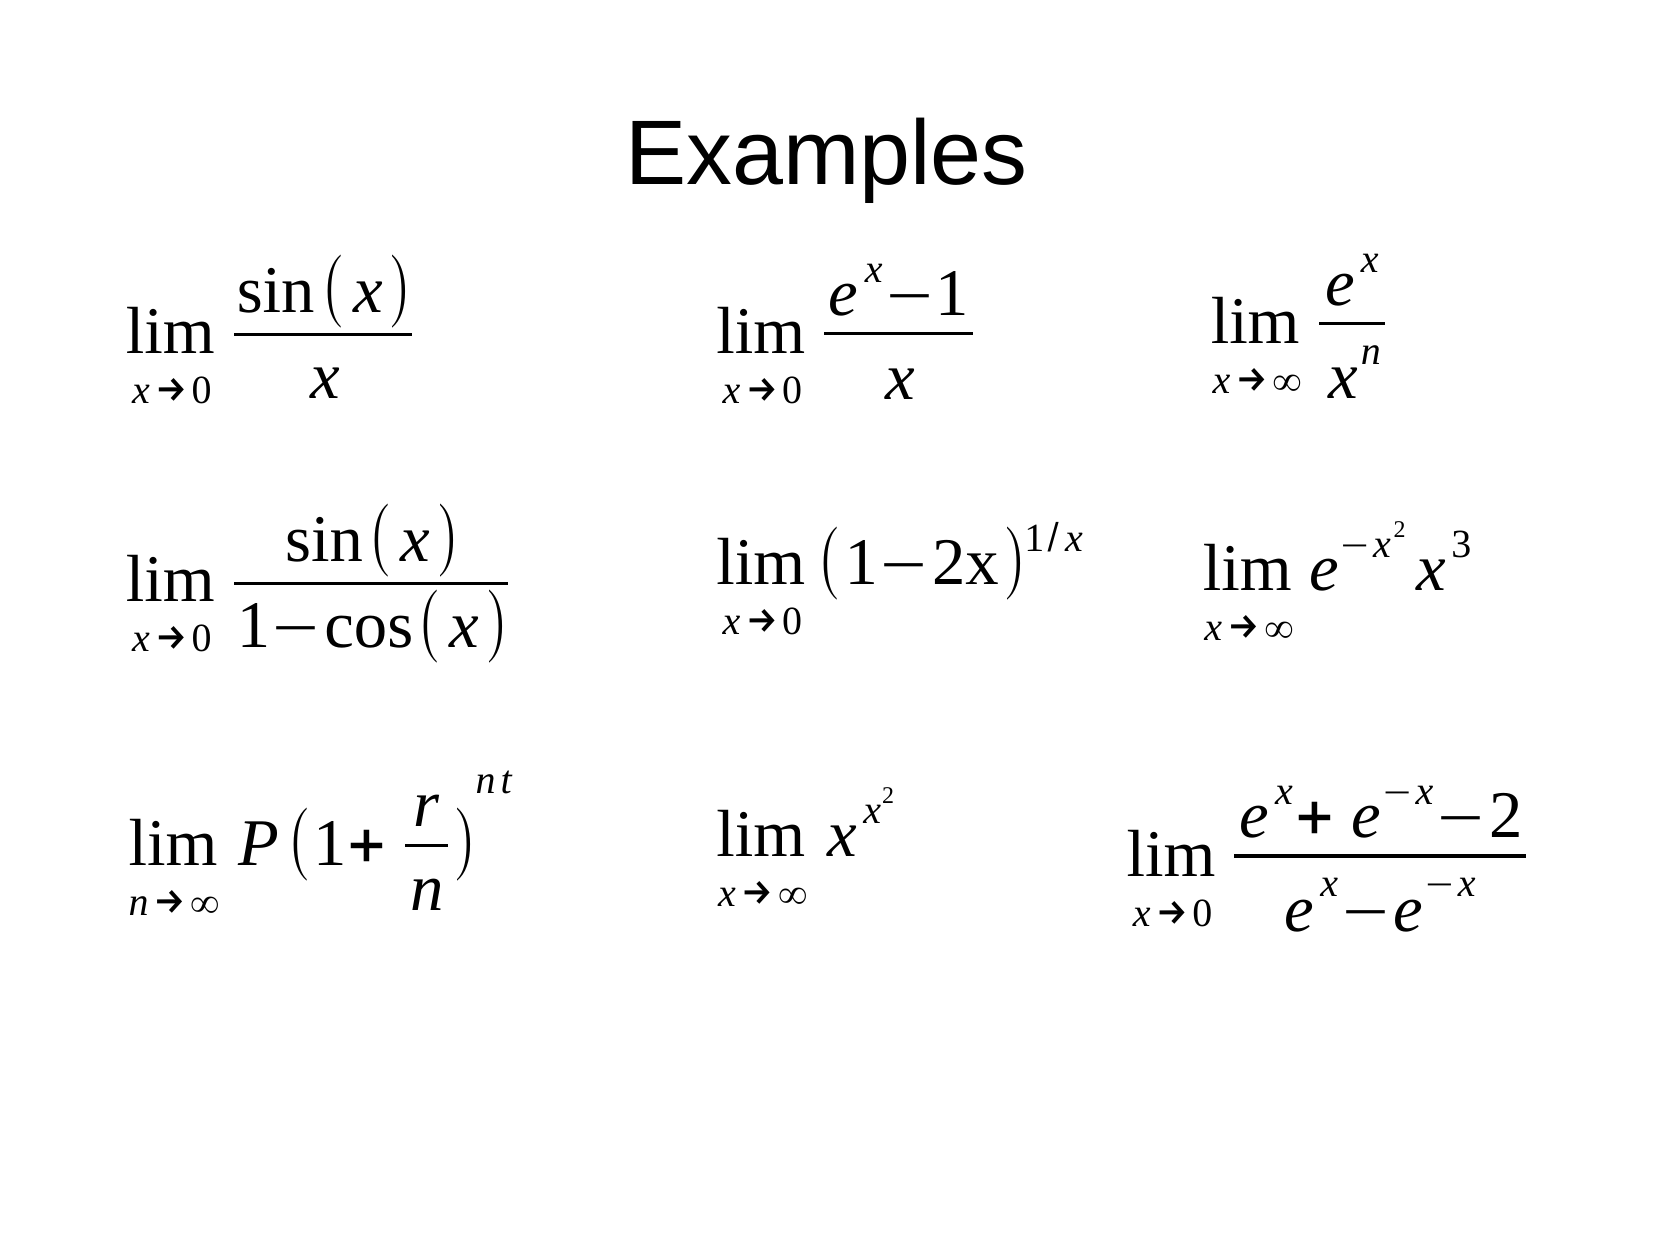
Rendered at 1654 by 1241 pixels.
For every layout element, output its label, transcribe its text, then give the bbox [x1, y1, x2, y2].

chart [1203, 236, 1395, 413]
chart [708, 246, 982, 414]
chart [118, 253, 422, 414]
chart [708, 781, 901, 916]
chart [120, 757, 521, 925]
chart [118, 501, 518, 664]
chart [708, 515, 1090, 644]
title Examples [82, 49, 1571, 257]
chart [1195, 515, 1477, 650]
chart [1118, 768, 1536, 945]
